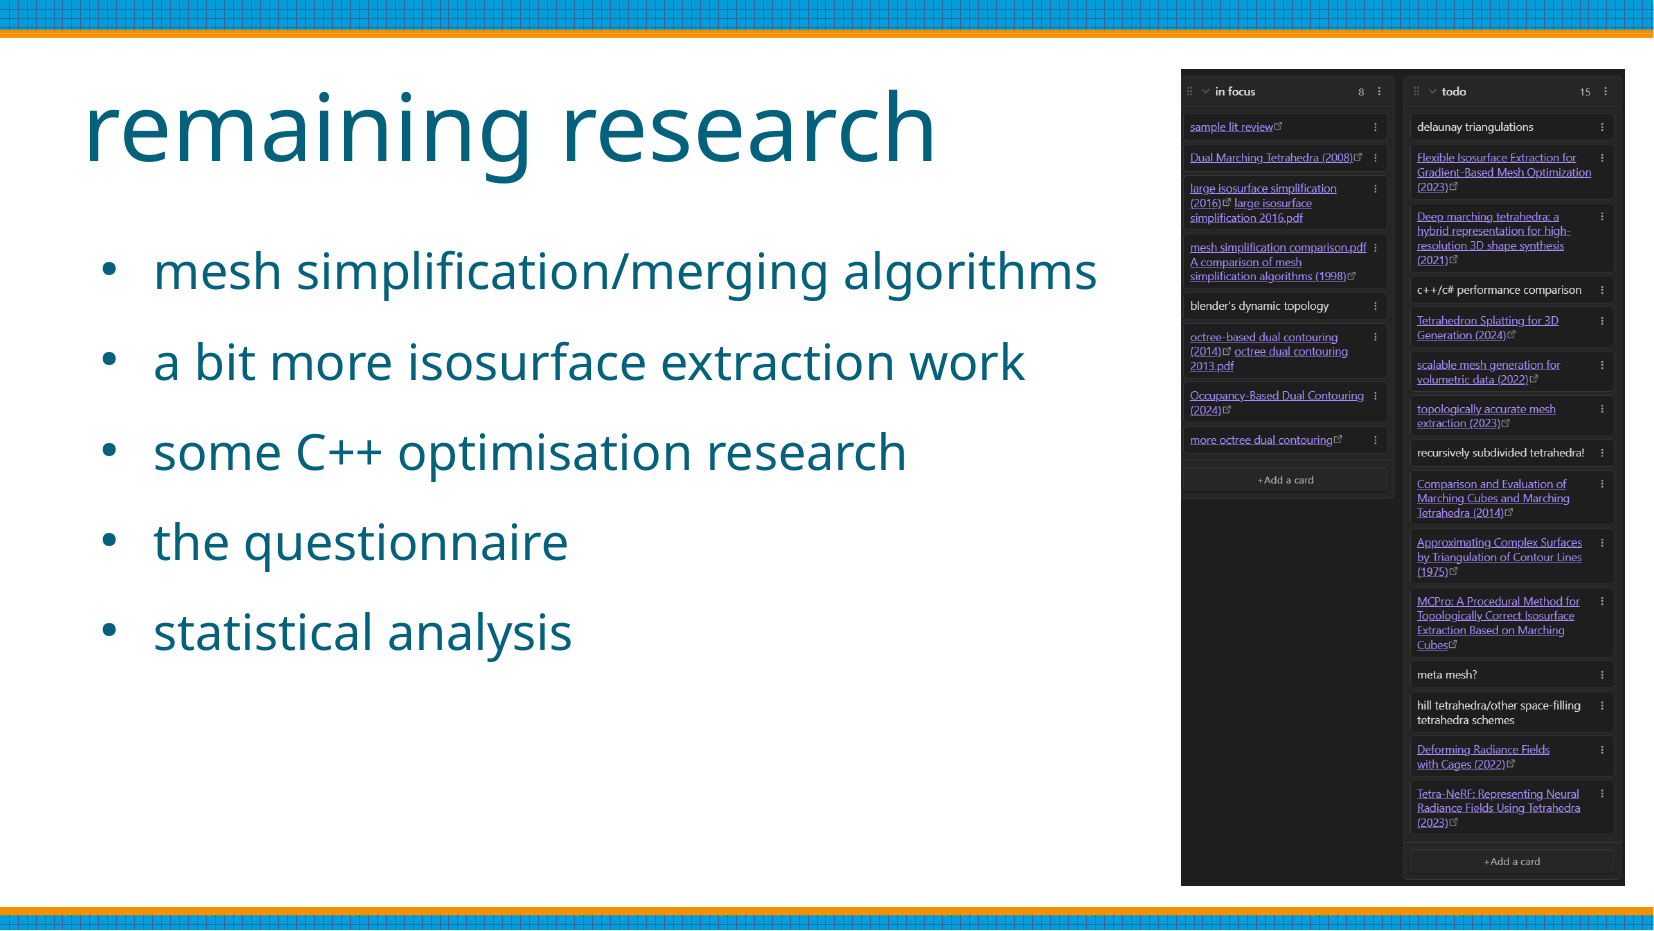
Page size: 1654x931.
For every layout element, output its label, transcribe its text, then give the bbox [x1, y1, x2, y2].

list mesh simplification/merging algorithms a bit more isosurface extraction work some C++ optimisation research the questionnaire statistical analysis [82, 236, 1152, 842]
picture [1181, 69, 1625, 886]
title remaining research [82, 44, 1571, 207]
